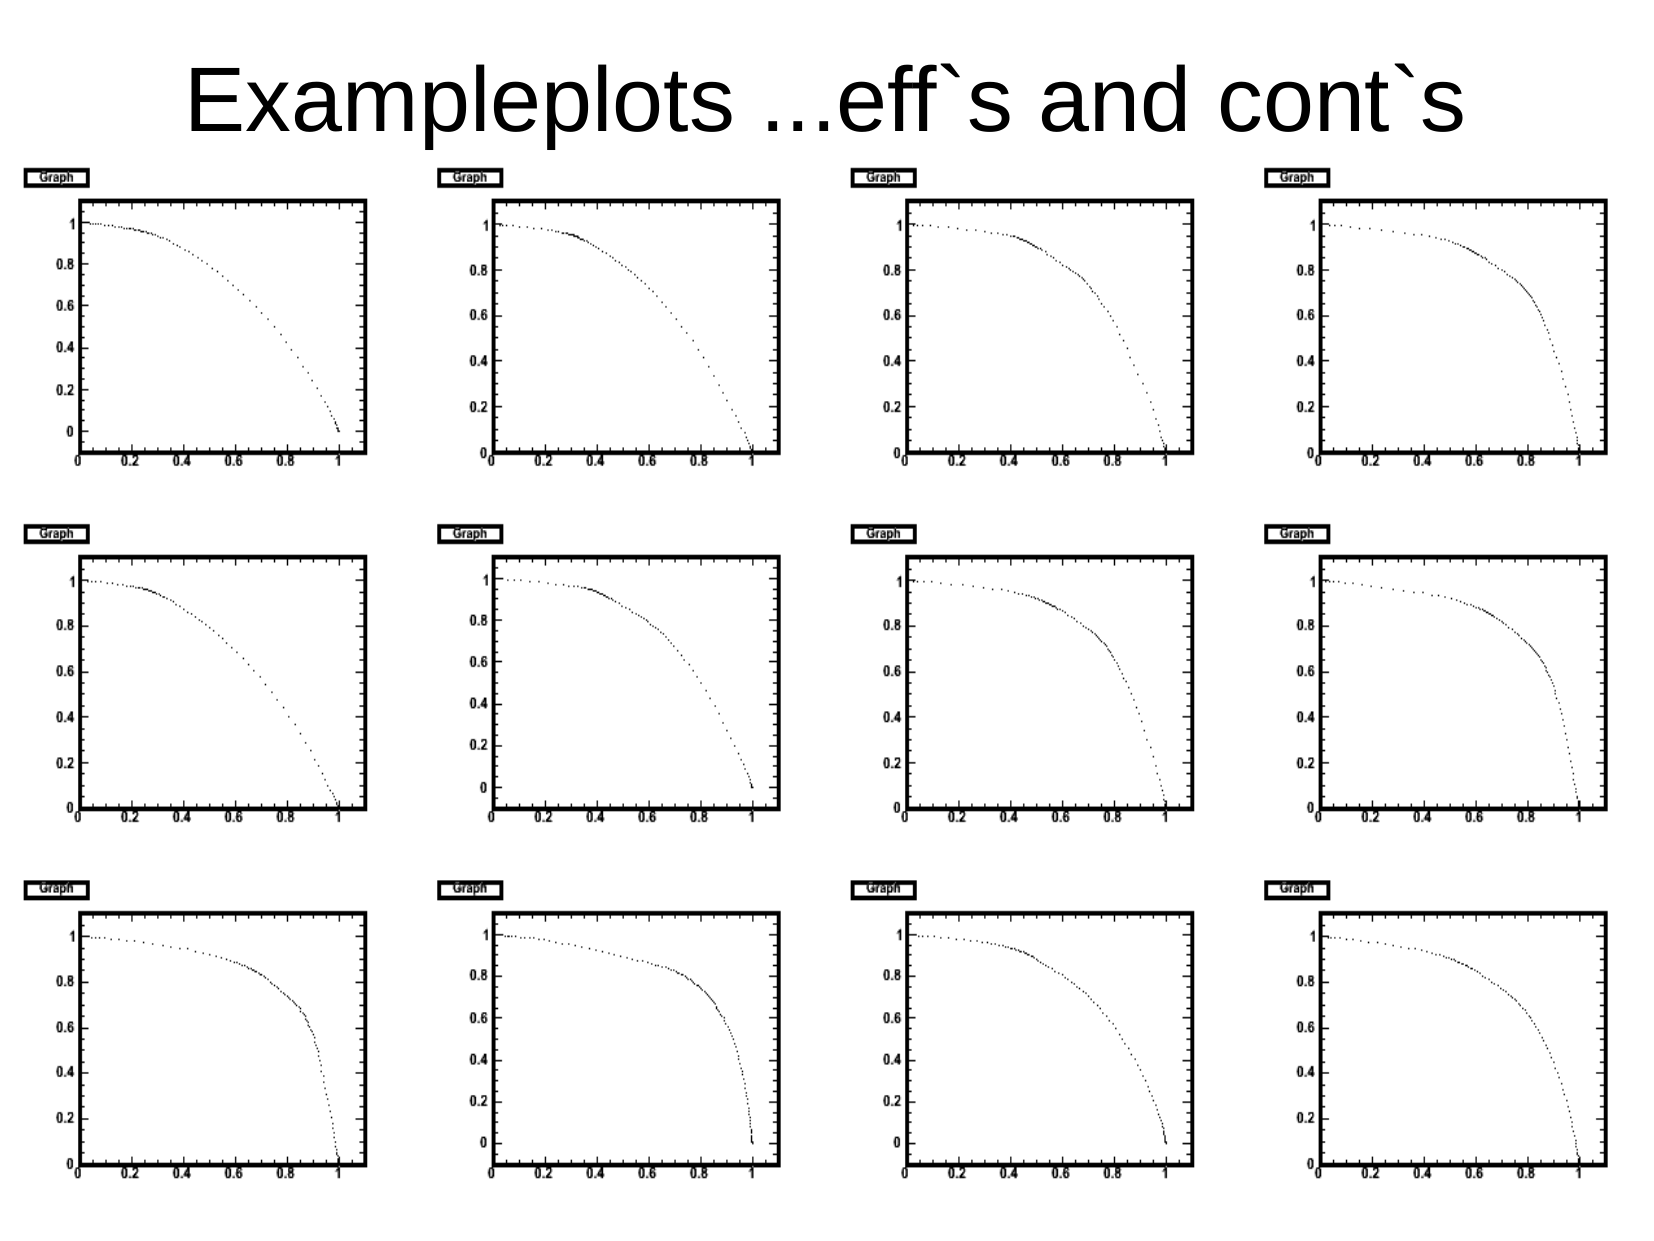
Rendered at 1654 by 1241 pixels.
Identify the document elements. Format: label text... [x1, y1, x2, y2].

title Exampleplots ...eff`s and cont`s [82, 0, 1571, 159]
picture [7, 159, 1654, 1226]
